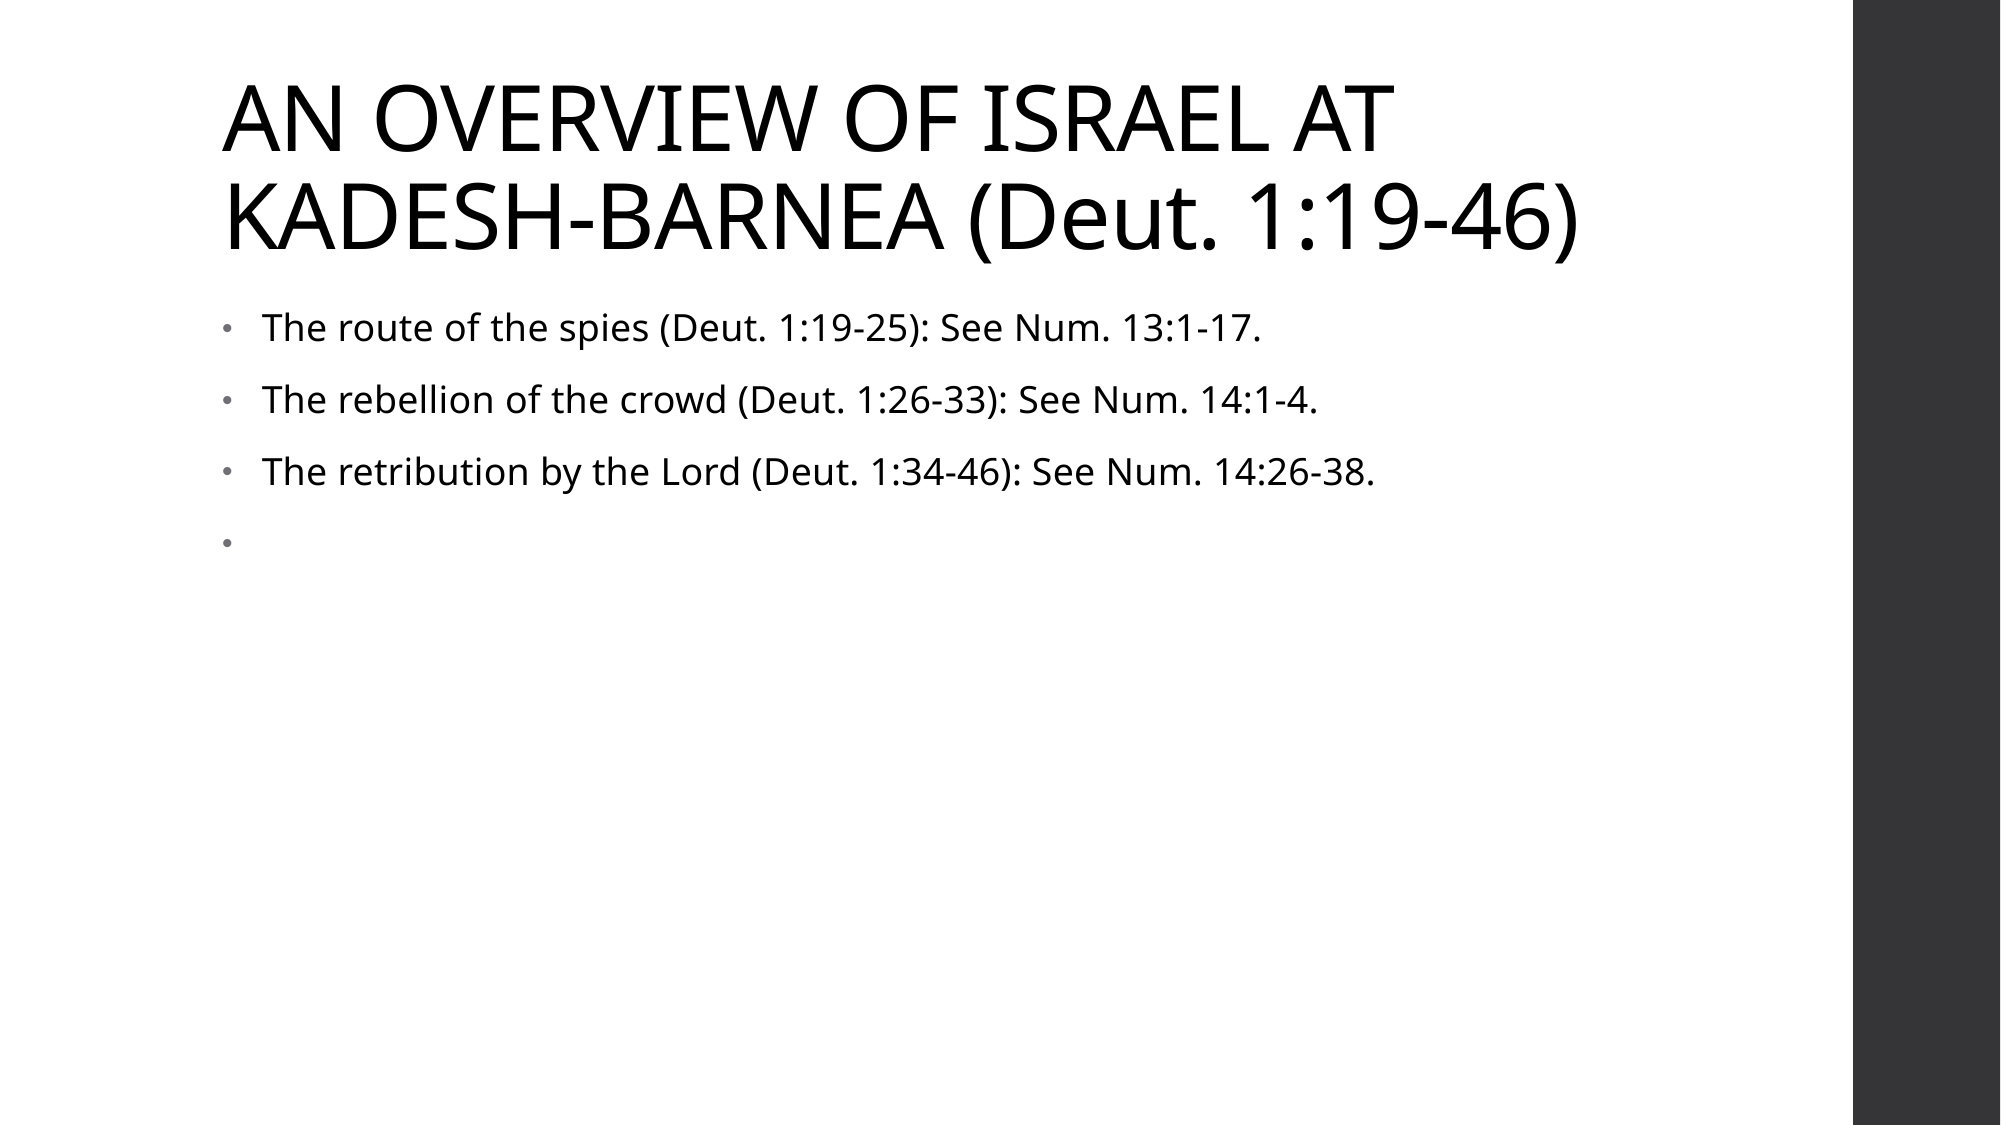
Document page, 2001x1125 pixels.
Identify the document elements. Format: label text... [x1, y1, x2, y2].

list The route of the spies (Deut. 1:19-25): See Num. 13:1-17. The rebellion of the crowd (Deut. 1:26-33): See Num. 14:1-4. The retribution by the Lord (Deut. 1:34-46): See Num. 14:26-38. [206, 299, 1617, 1014]
title AN OVERVIEW OF ISRAEL AT KADESH-BARNEA (Deut. 1:19-46) [206, 60, 1797, 278]
